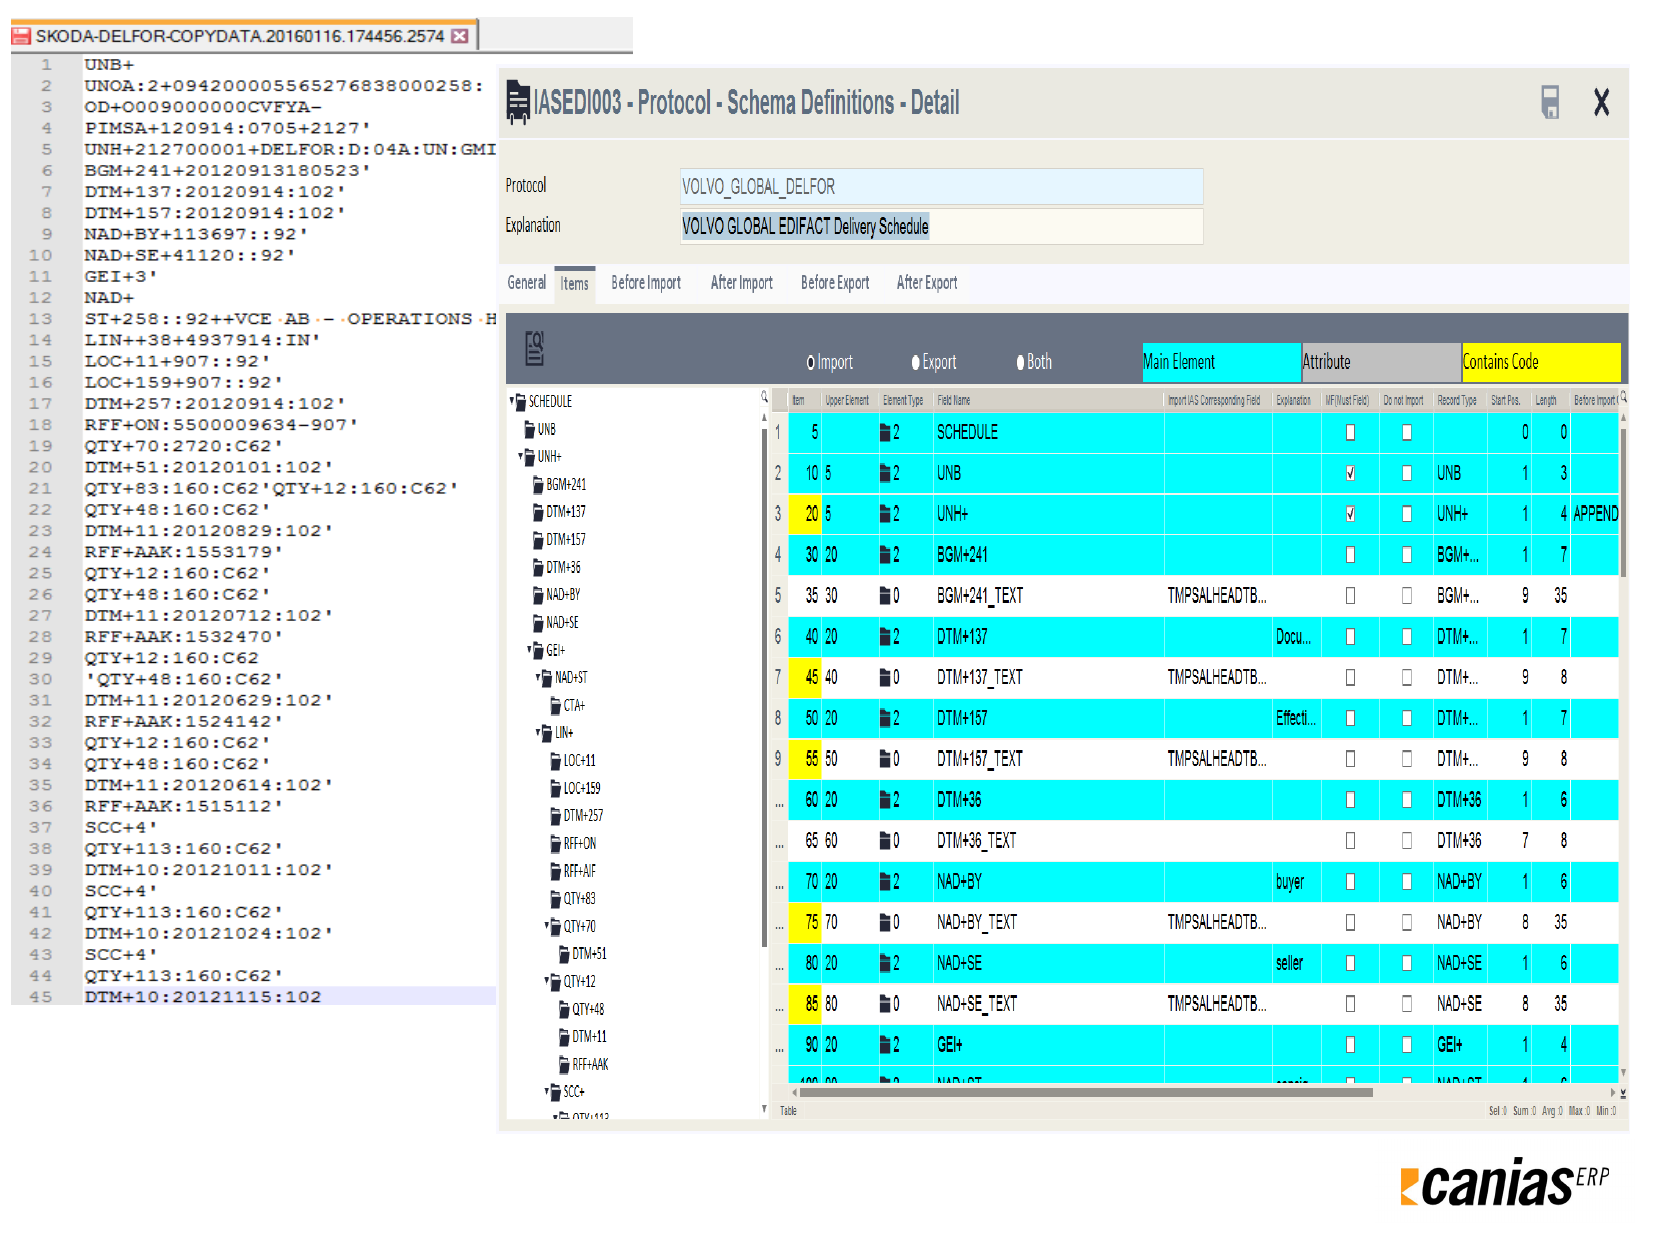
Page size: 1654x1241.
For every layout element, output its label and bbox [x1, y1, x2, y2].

picture [1375, 1139, 1635, 1223]
picture [11, 17, 1630, 1134]
